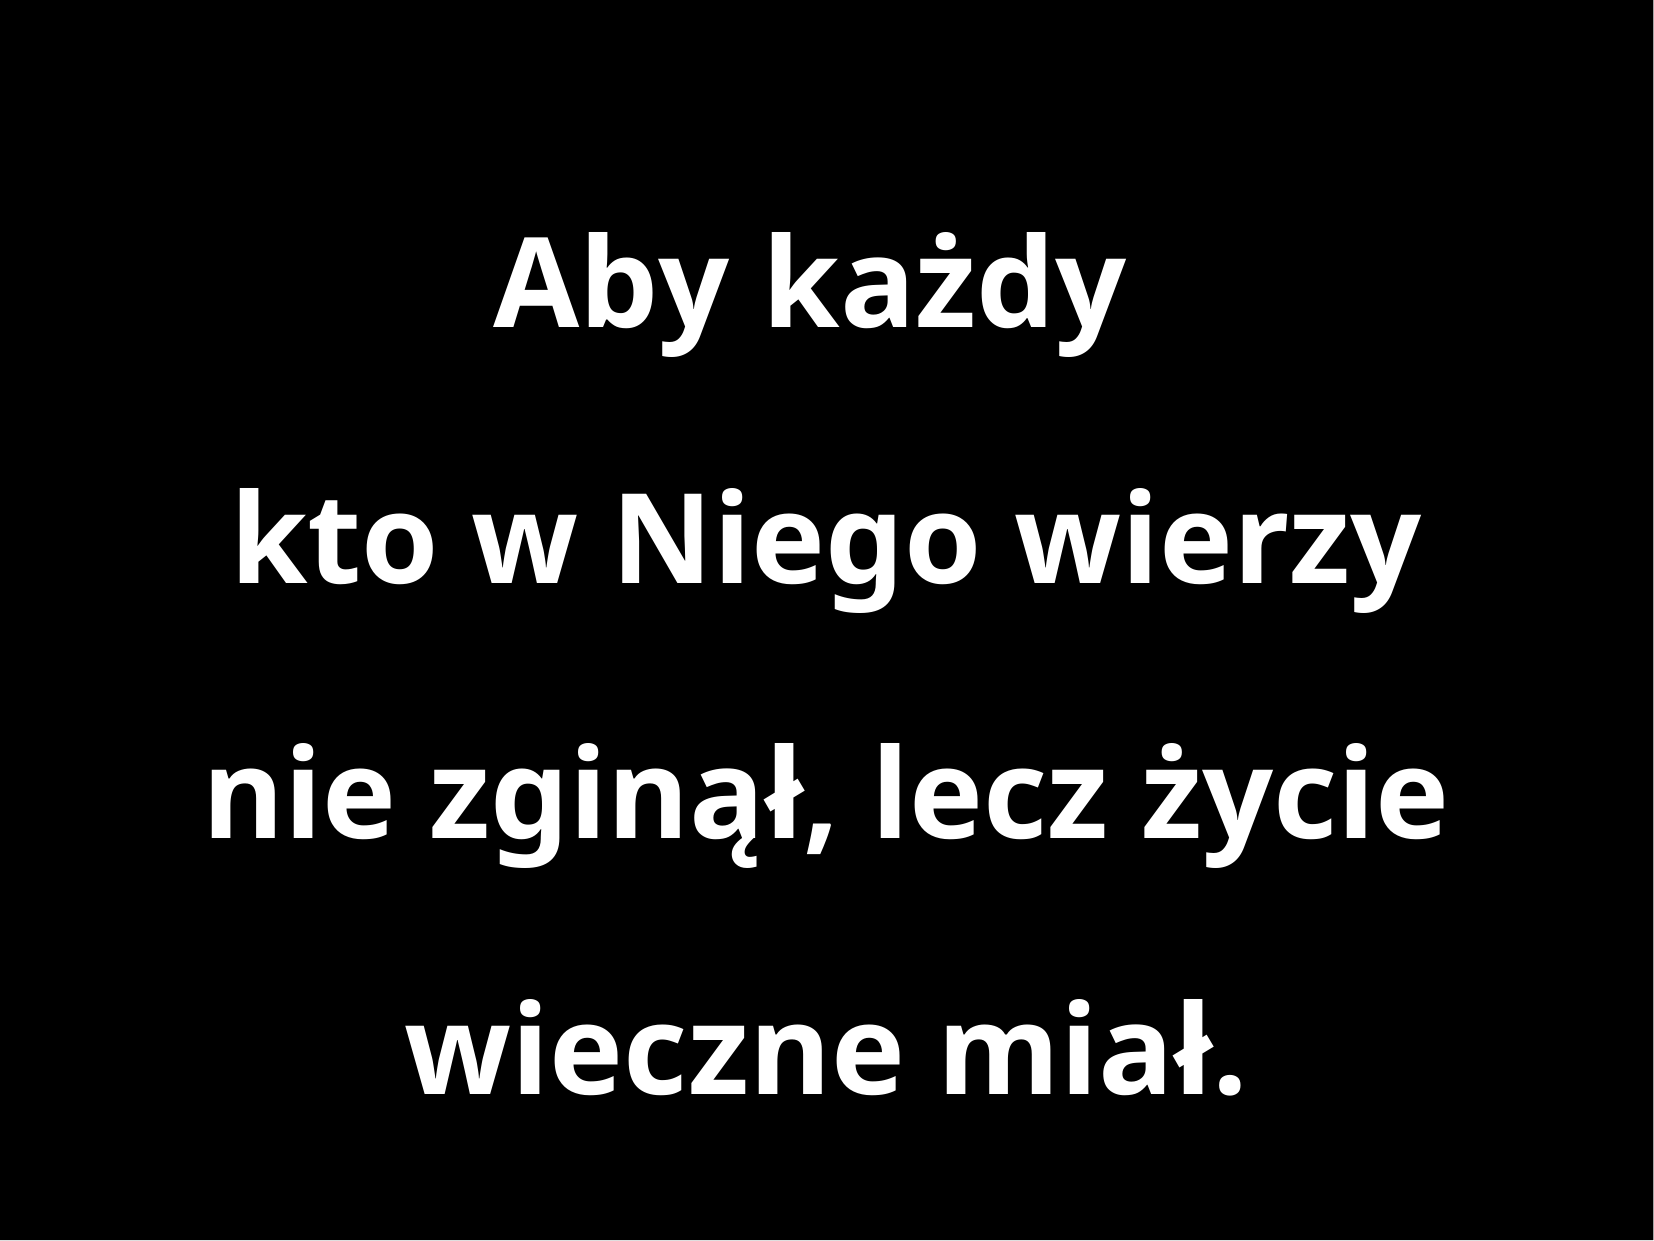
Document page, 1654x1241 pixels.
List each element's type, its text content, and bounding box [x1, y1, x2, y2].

title Aby każdy kto w Niego wierzy nie zginął, lecz życie wieczne miał. [0, 0, 1654, 1241]
